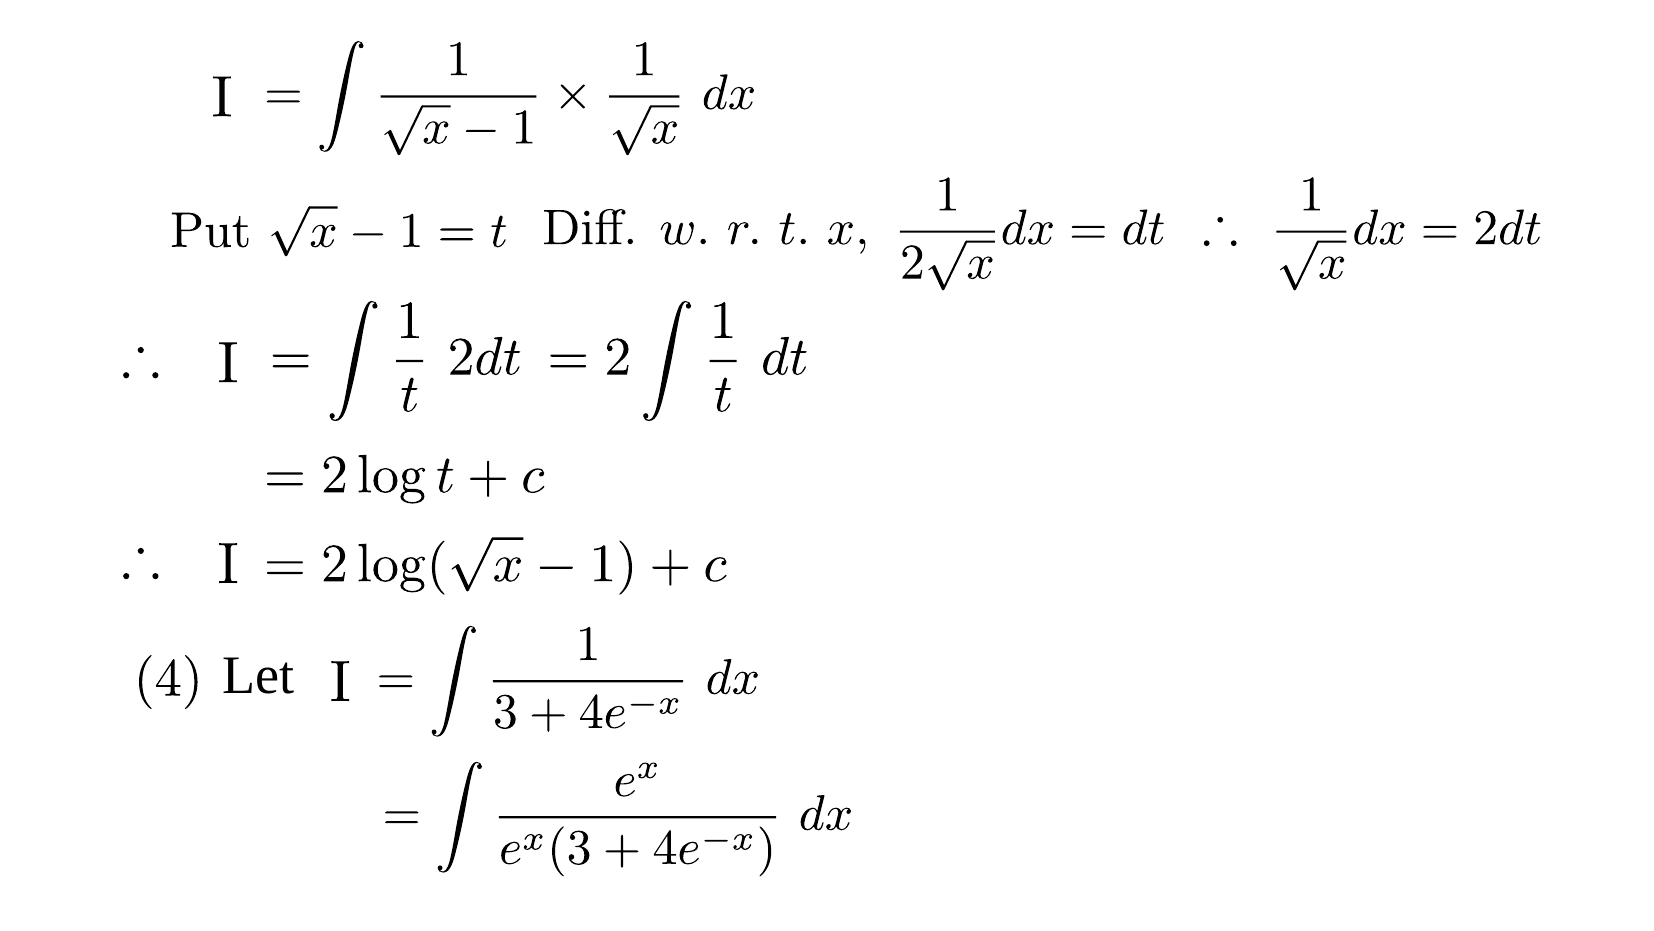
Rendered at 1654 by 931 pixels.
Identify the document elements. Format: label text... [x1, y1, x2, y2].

text_box [213, 76, 231, 117]
text_box [171, 206, 507, 257]
text_box [219, 342, 237, 383]
text_box [219, 543, 238, 584]
text_box [272, 300, 521, 421]
title Let [47, 37, 1607, 910]
text_box [266, 41, 755, 156]
text_box [1203, 216, 1237, 247]
text_box [549, 300, 807, 421]
text_box [123, 547, 159, 580]
text_box [136, 655, 198, 710]
text_box [384, 761, 852, 877]
text_box [266, 454, 545, 504]
text_box [331, 661, 350, 702]
text_box [378, 625, 758, 737]
text_box [544, 177, 1164, 291]
text_box [123, 346, 159, 379]
text_box [266, 537, 727, 595]
text_box [1276, 177, 1541, 291]
